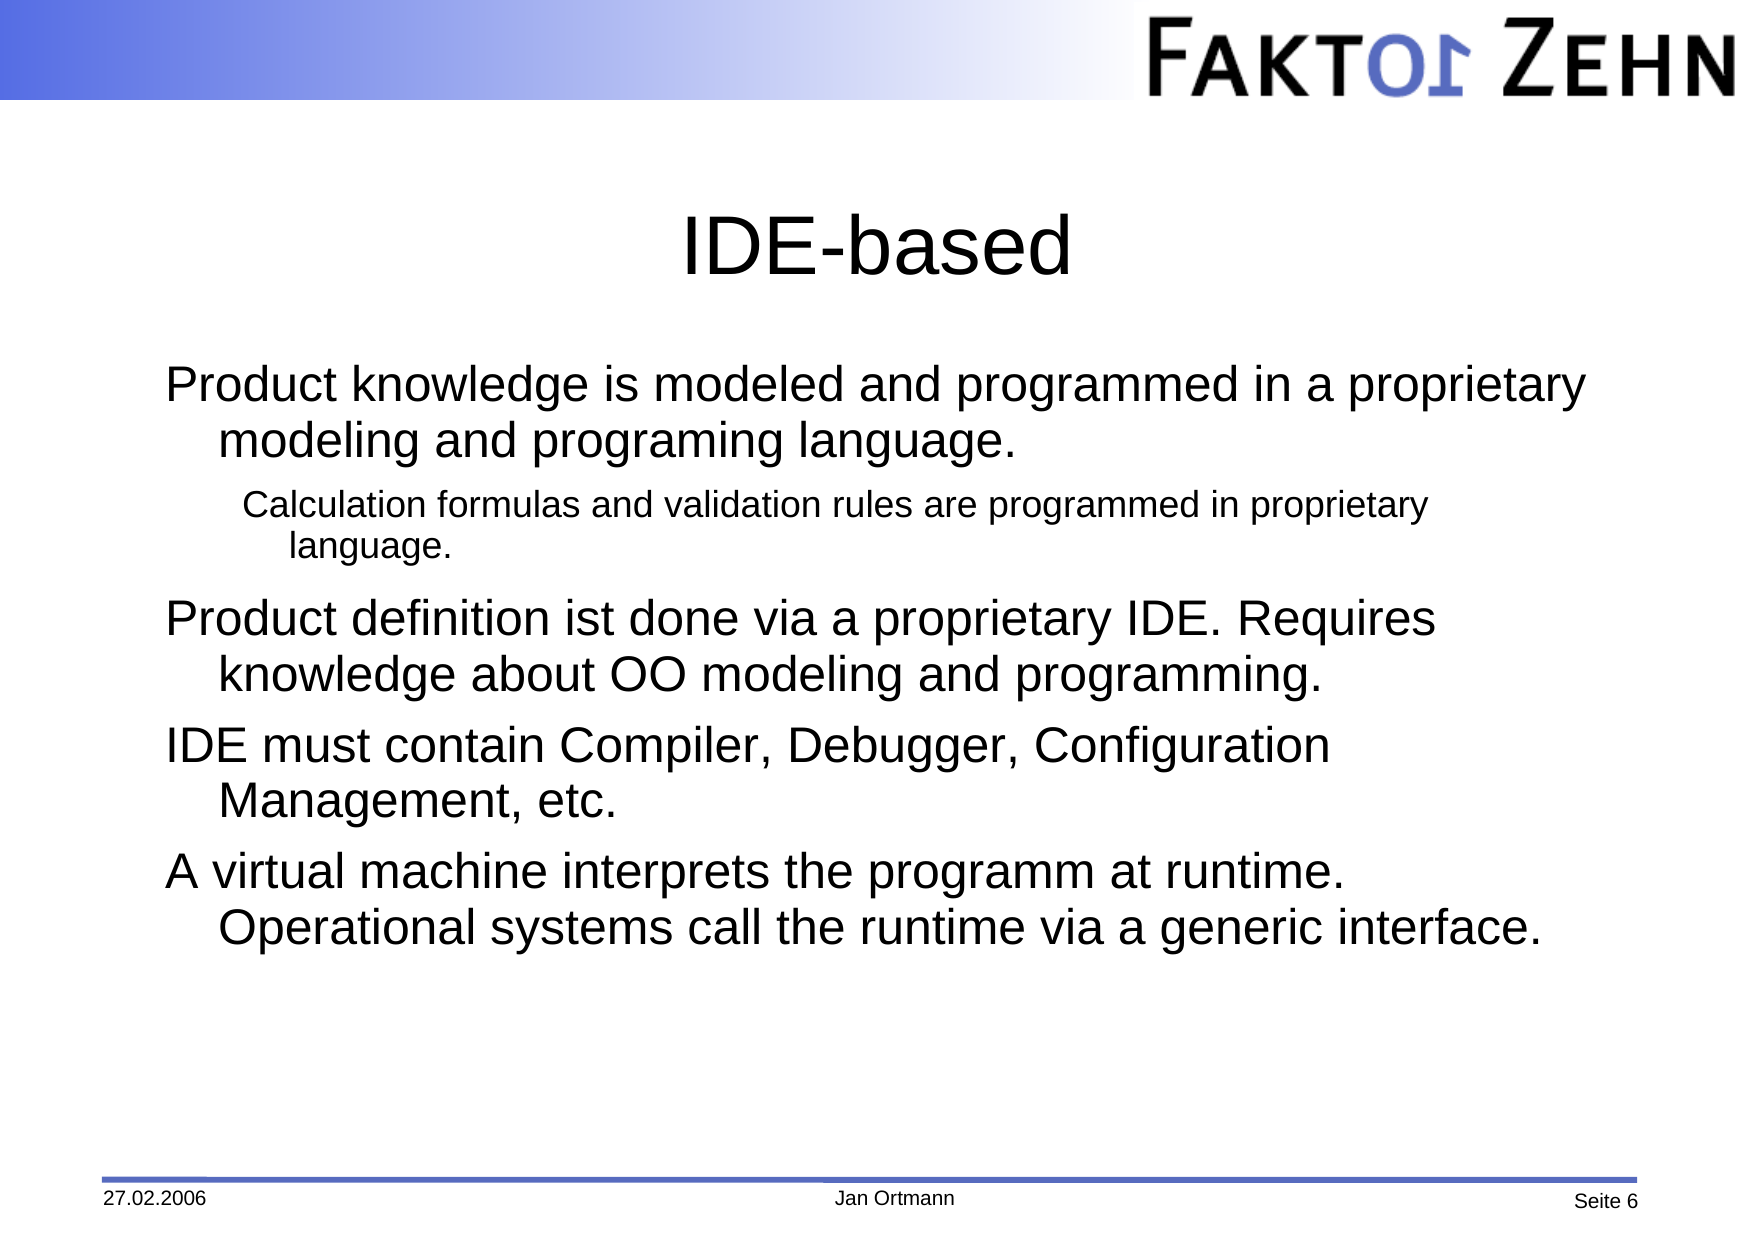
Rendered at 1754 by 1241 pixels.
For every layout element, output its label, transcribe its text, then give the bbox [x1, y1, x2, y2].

title IDE-based [179, 142, 1576, 349]
picture [1133, 2, 1749, 105]
list Product knowledge is modeled and programmed in a proprietary modeling and programing language. Calculation formulas and validation rules are programmed in proprietary language. Product definition ist done via a proprietary IDE. Requires knowledge about OO modeling and programming. IDE must contain Compiler, Debugger, Configuration Management, etc. A virtual machine interprets the programm at runtime. Operational systems call the runtime via a generic interface. [147, 356, 1593, 1063]
